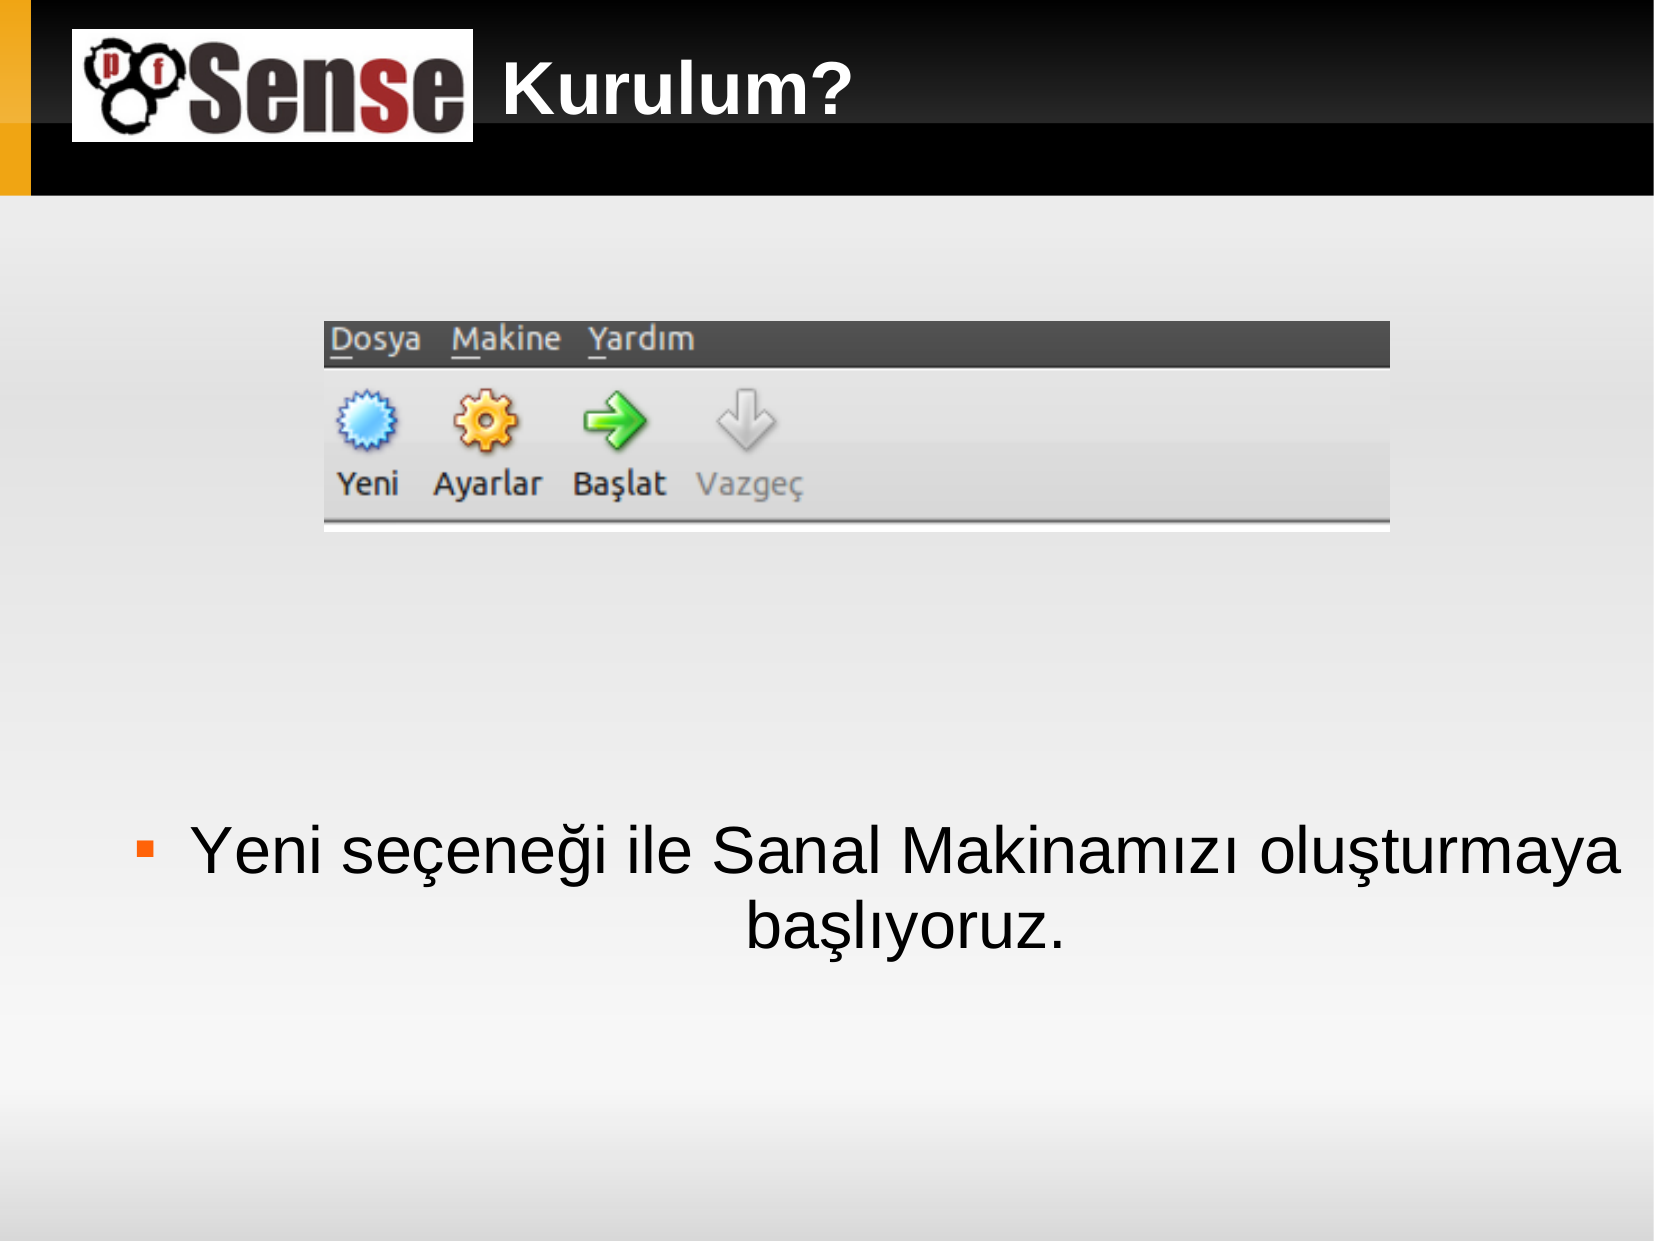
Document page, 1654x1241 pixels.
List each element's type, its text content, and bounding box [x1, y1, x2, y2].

picture [0, 0, 1654, 1241]
title Kurulum? [501, 0, 1625, 178]
list Yeni seçeneği ile Sanal Makinamızı oluşturmaya başlıyoruz. [118, 708, 1624, 963]
